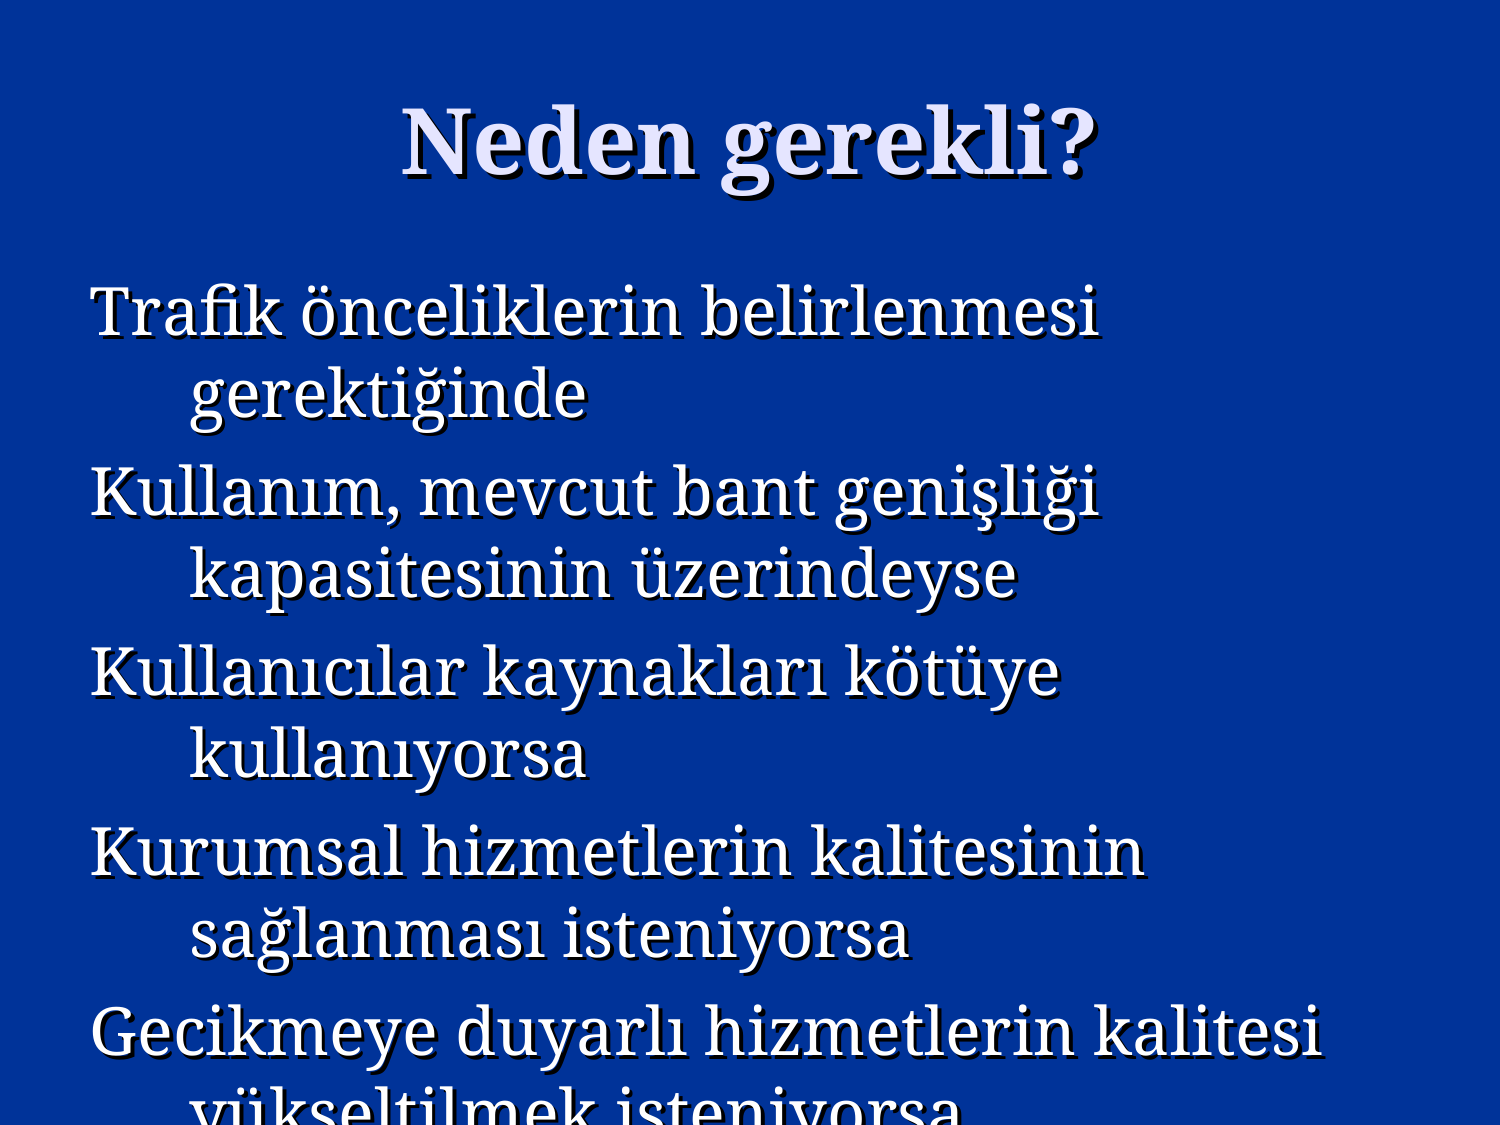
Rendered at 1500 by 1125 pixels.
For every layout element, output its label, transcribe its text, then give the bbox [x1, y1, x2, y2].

list Trafik önceliklerin belirlenmesi gerektiğinde Kullanım, mevcut bant genişliği kapasitesinin üzerindeyse Kullanıcılar kaynakları kötüye kullanıyorsa Kurumsal hizmetlerin kalitesinin sağlanması isteniyorsa Gecikmeye duyarlı hizmetlerin kalitesi yükseltilmek isteniyorsa [75, 262, 1426, 1125]
title Neden gerekli? [75, 45, 1426, 233]
